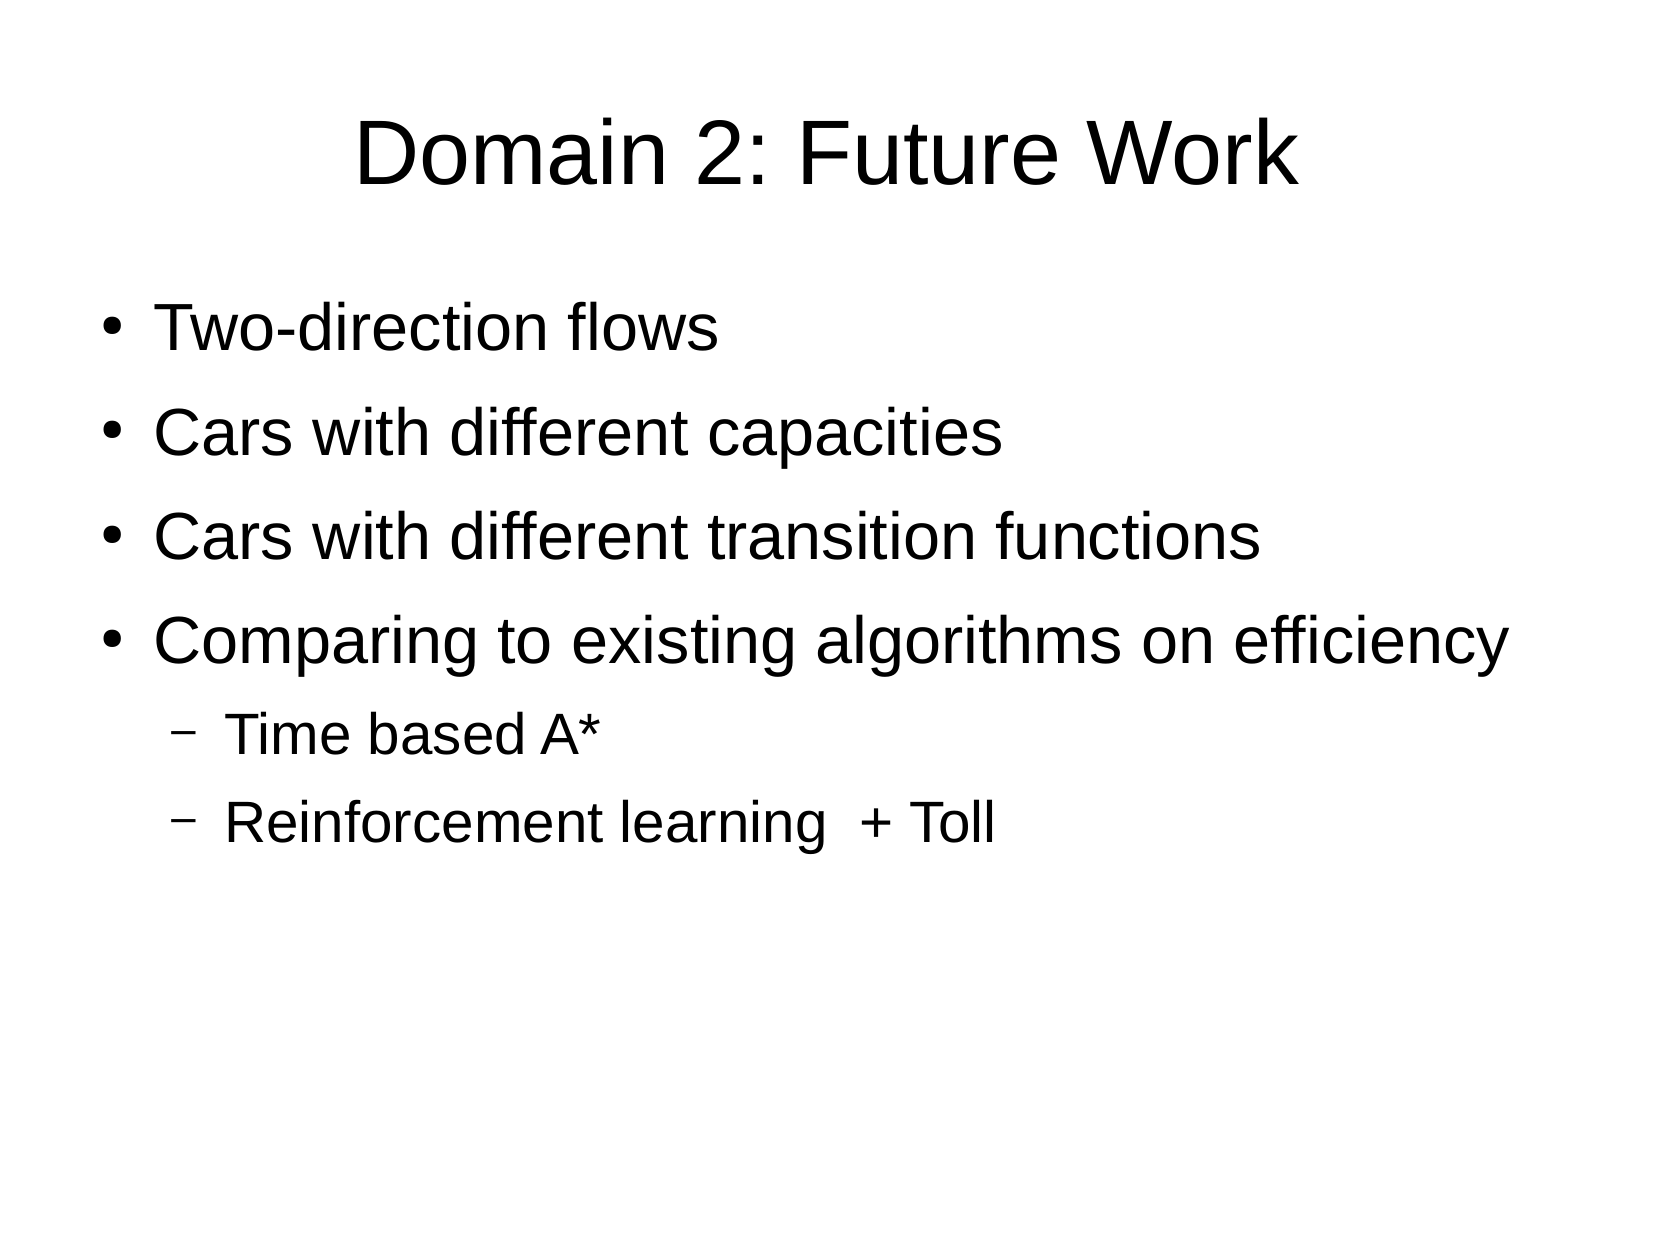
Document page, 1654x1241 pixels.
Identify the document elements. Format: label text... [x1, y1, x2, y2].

list Two-direction flows Cars with different capacities Cars with different transition functions Comparing to existing algorithms on efficiency Time based A* Reinforcement learning + Toll [82, 290, 1571, 1066]
title Domain 2: Future Work [82, 49, 1571, 257]
